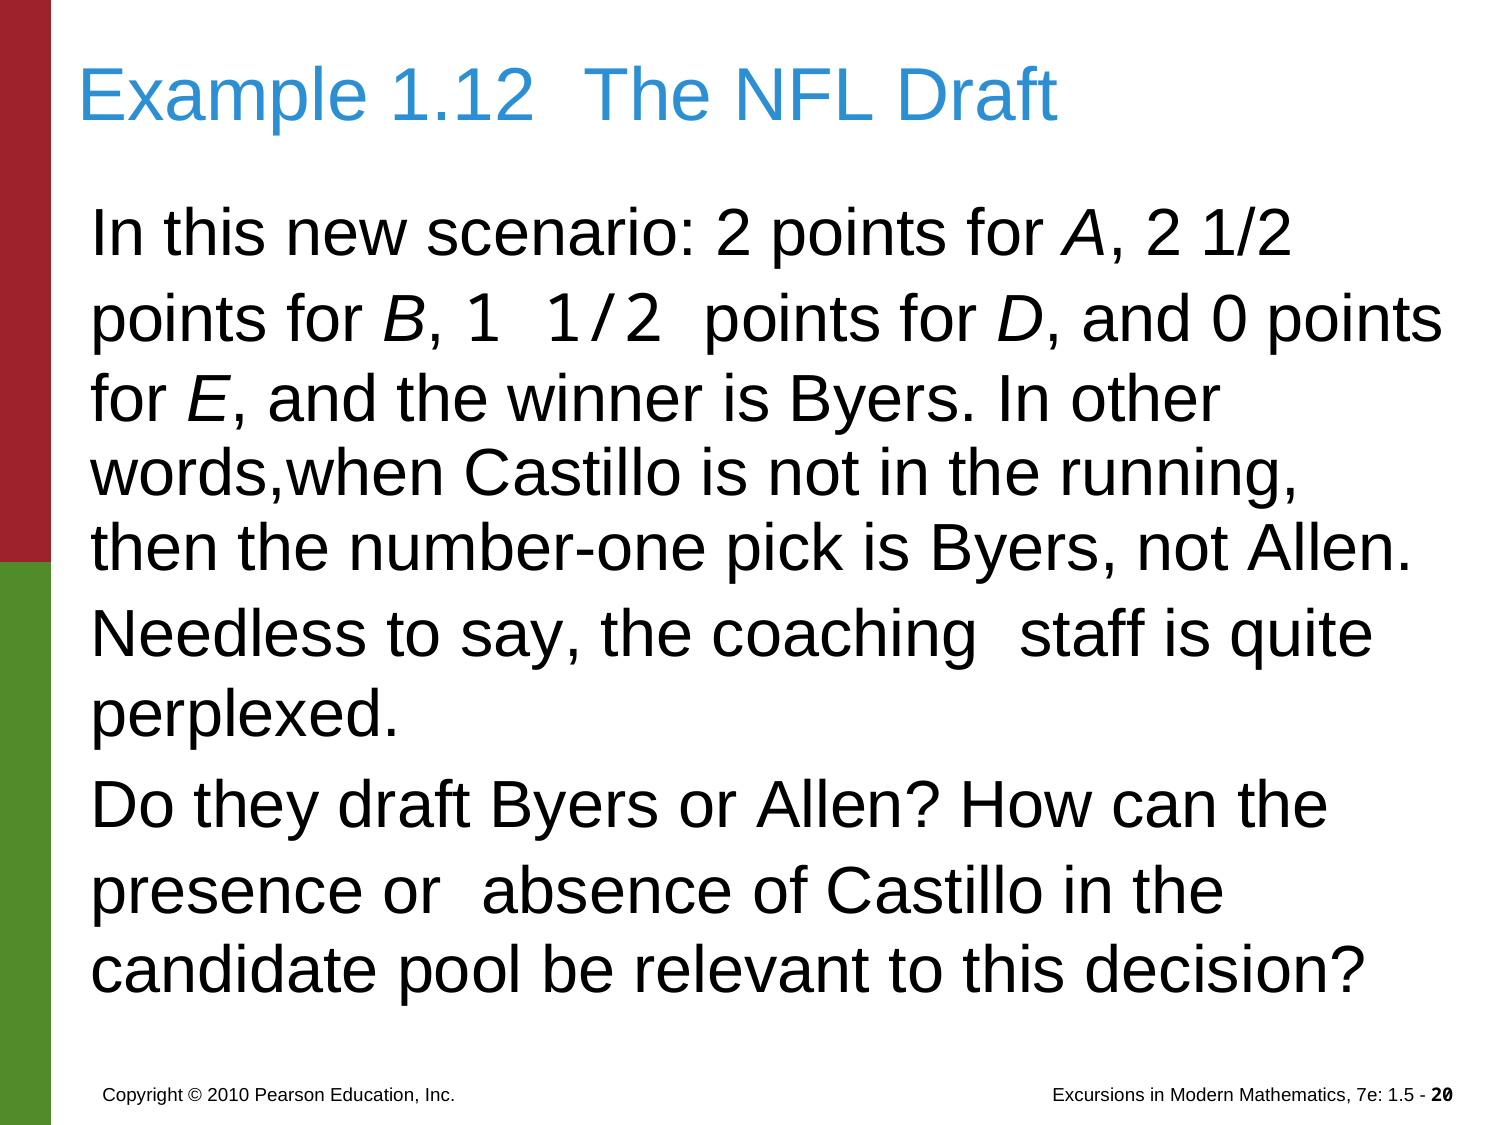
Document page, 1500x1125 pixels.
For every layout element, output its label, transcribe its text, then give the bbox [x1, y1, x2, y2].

text_box Example 1.12 The NFL Draft [62, 37, 1413, 143]
list In this new scenario: 2 points for A, 2 1/2 points for B, 1 1/2 points for D, and 0 points for E, and the winner is Byers. In other words,when Castillo is not in the running, then the number-one pick is Byers, not Allen. Needless to say, the coaching staff is quite perplexed. Do they draft Byers or Allen? How can the presence or absence of Castillo in the candidate pool be relevant to this decision? [74, 187, 1463, 1026]
